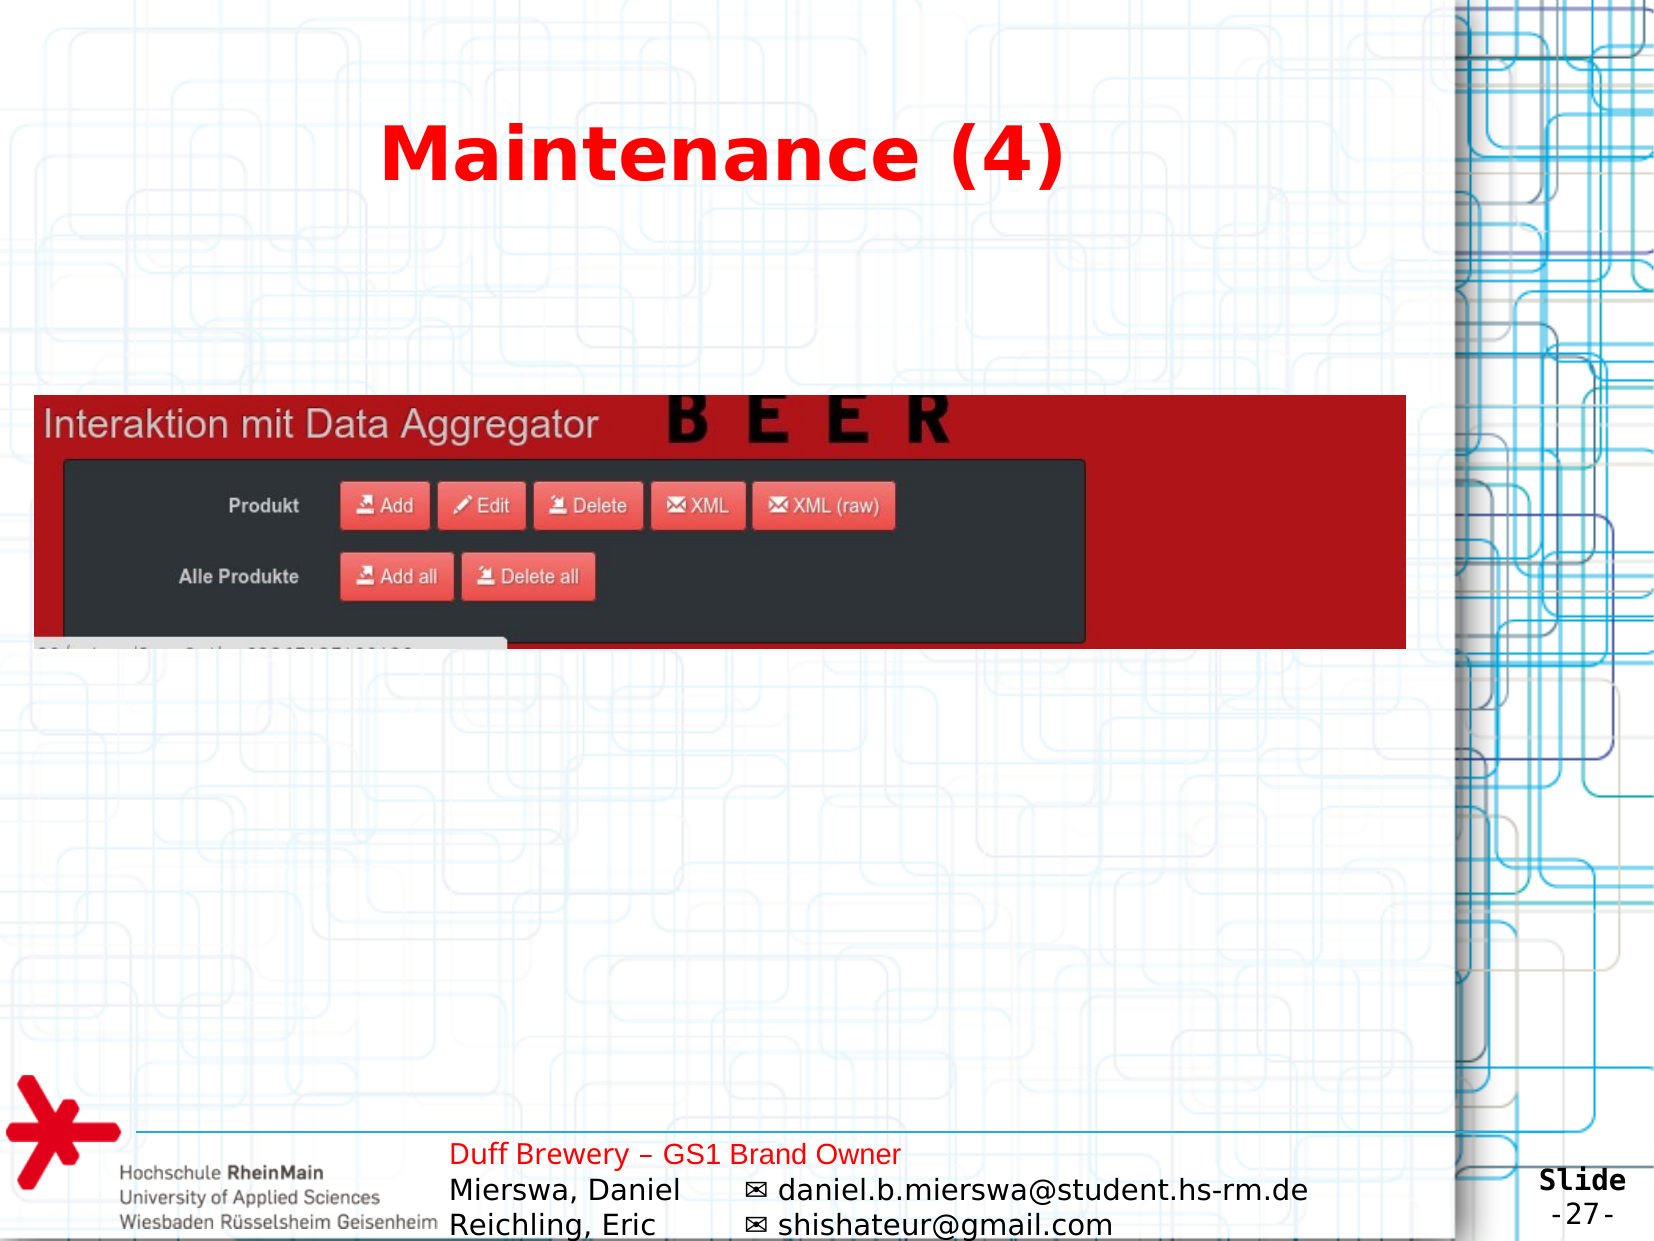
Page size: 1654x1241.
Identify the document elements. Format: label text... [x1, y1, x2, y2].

picture [964, 1221, 973, 1233]
picture [0, 0, 1654, 1241]
picture [568, 1221, 577, 1233]
title Maintenance (4) [29, 70, 1418, 239]
